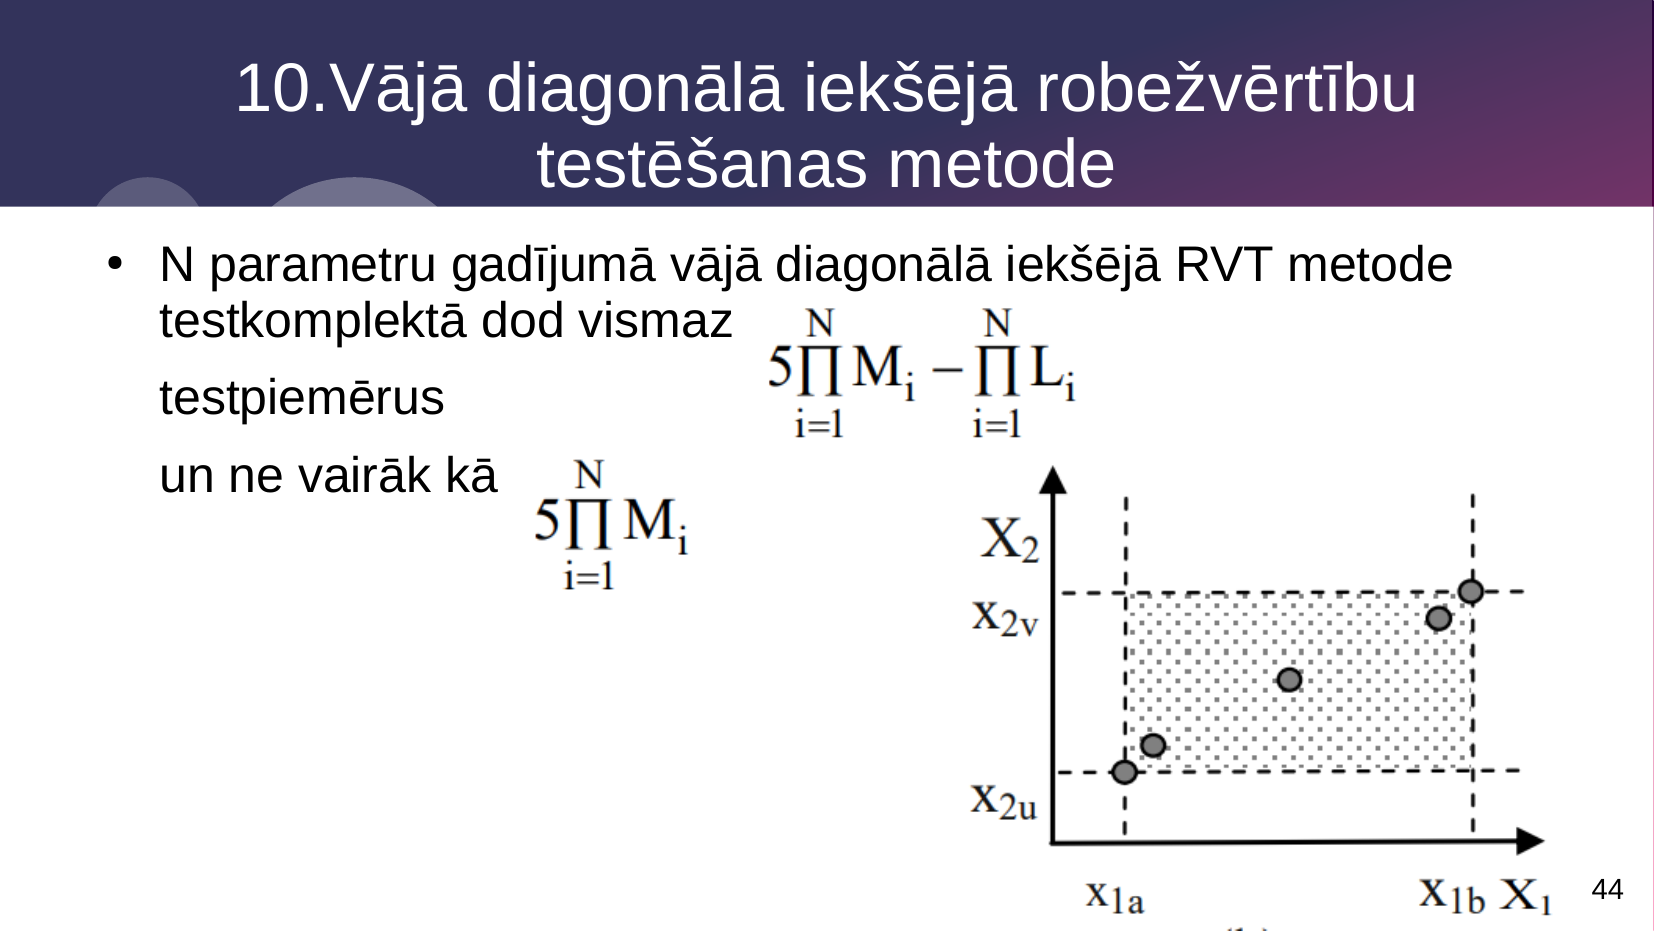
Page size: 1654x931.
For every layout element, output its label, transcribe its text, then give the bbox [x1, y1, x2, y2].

picture [757, 296, 1565, 931]
picture [525, 449, 707, 607]
title 10.Vājā diagonālā iekšējā robežvērtību testēšanas metode [88, 44, 1565, 207]
list N parametru gadījumā vājā diagonālā iekšējā RVT metode testkomplektā dod vismaz testpiemērus un ne vairāk kā [88, 236, 1565, 827]
